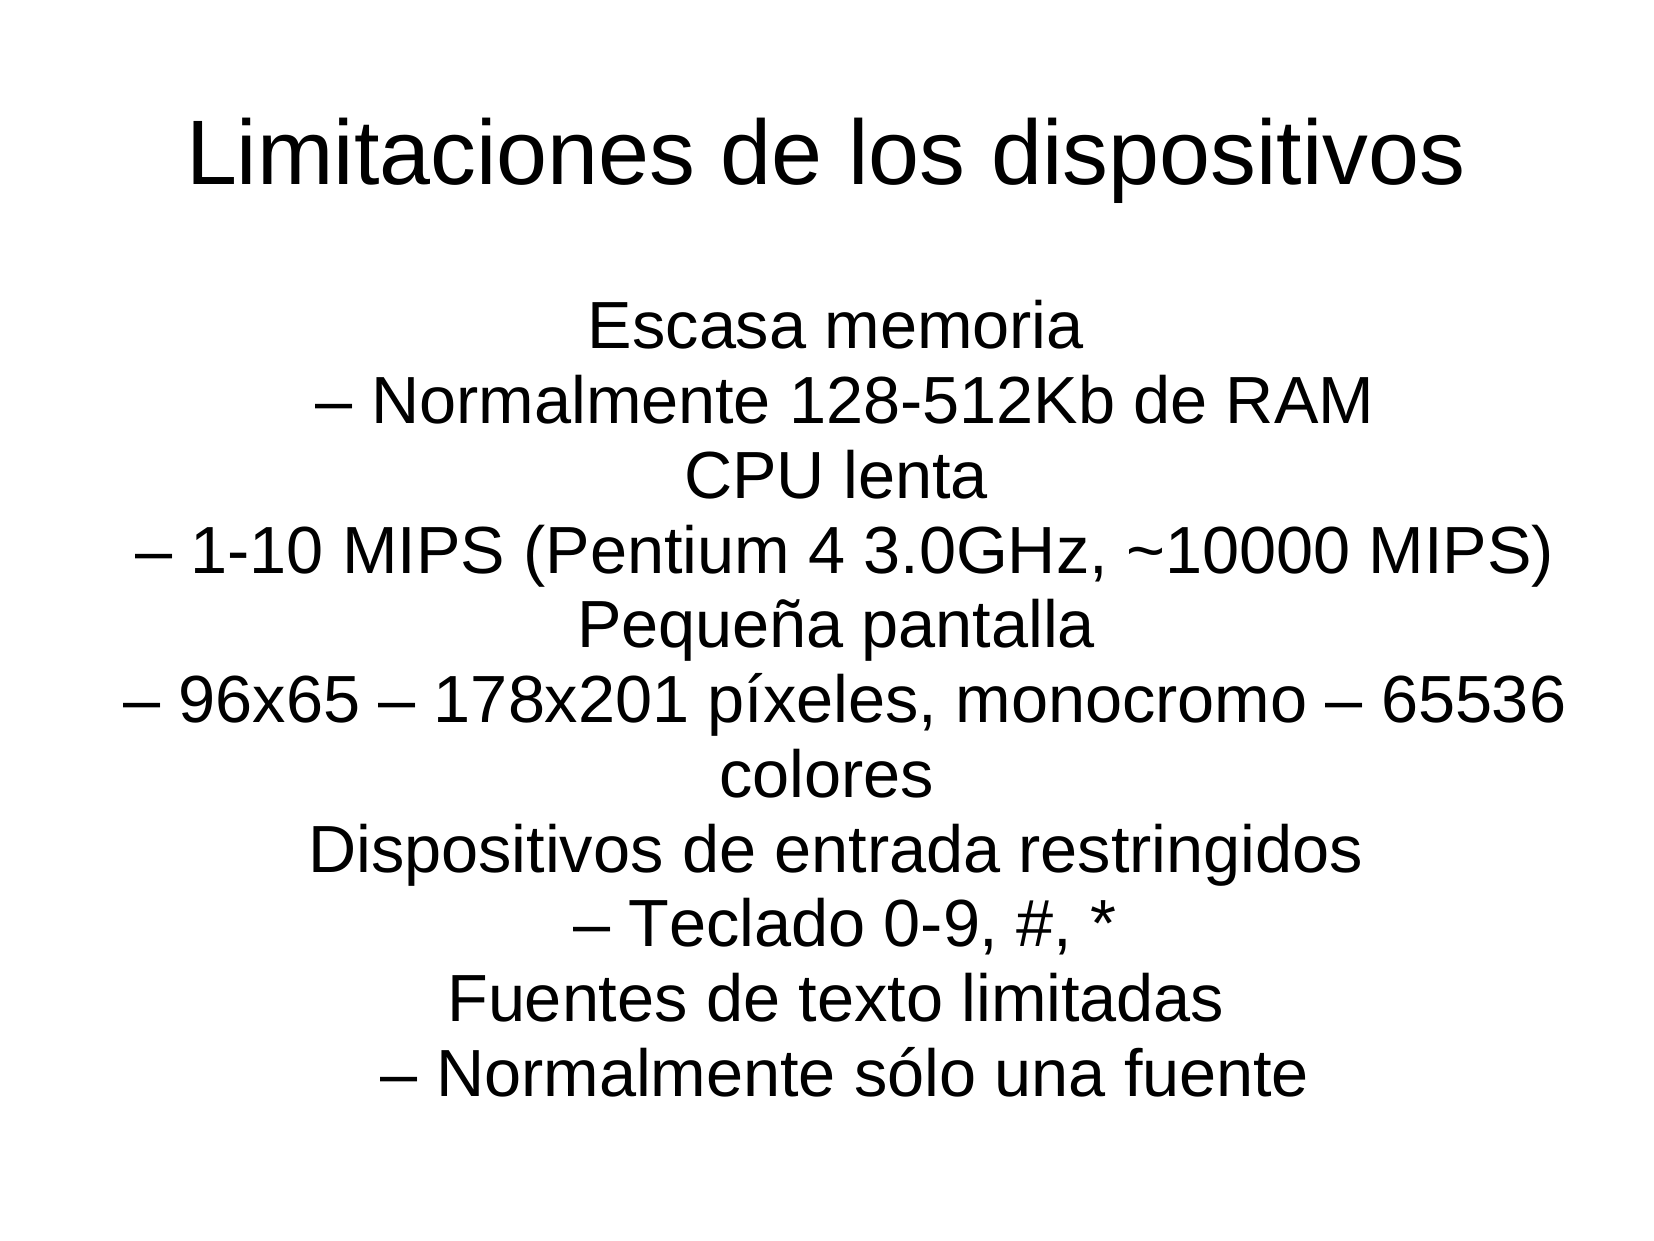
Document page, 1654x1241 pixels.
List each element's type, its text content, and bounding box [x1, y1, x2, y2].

title Limitaciones de los dispositivos [82, 49, 1571, 213]
subtitle Escasa memoria – Normalmente 128-512Kb de RAM CPU lenta – 1-10 MIPS (Pentium 4 3.0GHz, ~10000 MIPS) Pequeña pantalla – 96x65 – 178x201 píxeles, monocromo – 65536 colores Dispositivos de entrada restringidos – Teclado 0-9, #, * Fuentes de texto limitadas – Normalmente sólo una fuente [82, 213, 1571, 1186]
